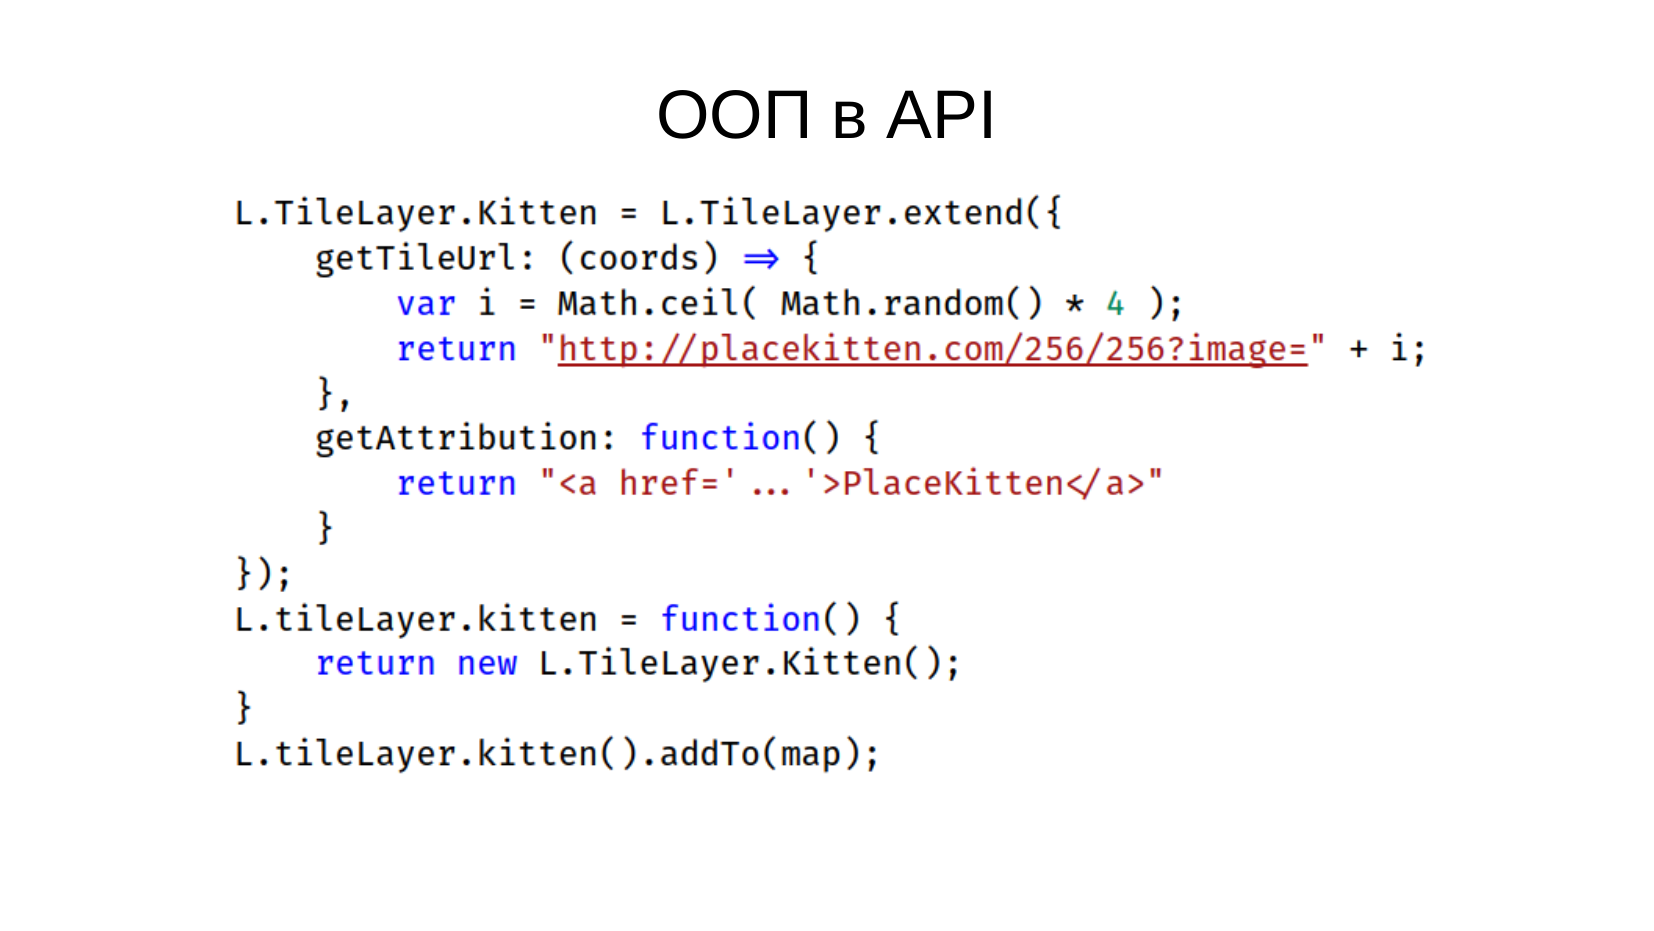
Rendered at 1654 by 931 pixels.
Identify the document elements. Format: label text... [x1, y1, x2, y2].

picture [209, 187, 1442, 789]
title ООП в API [82, 37, 1571, 193]
